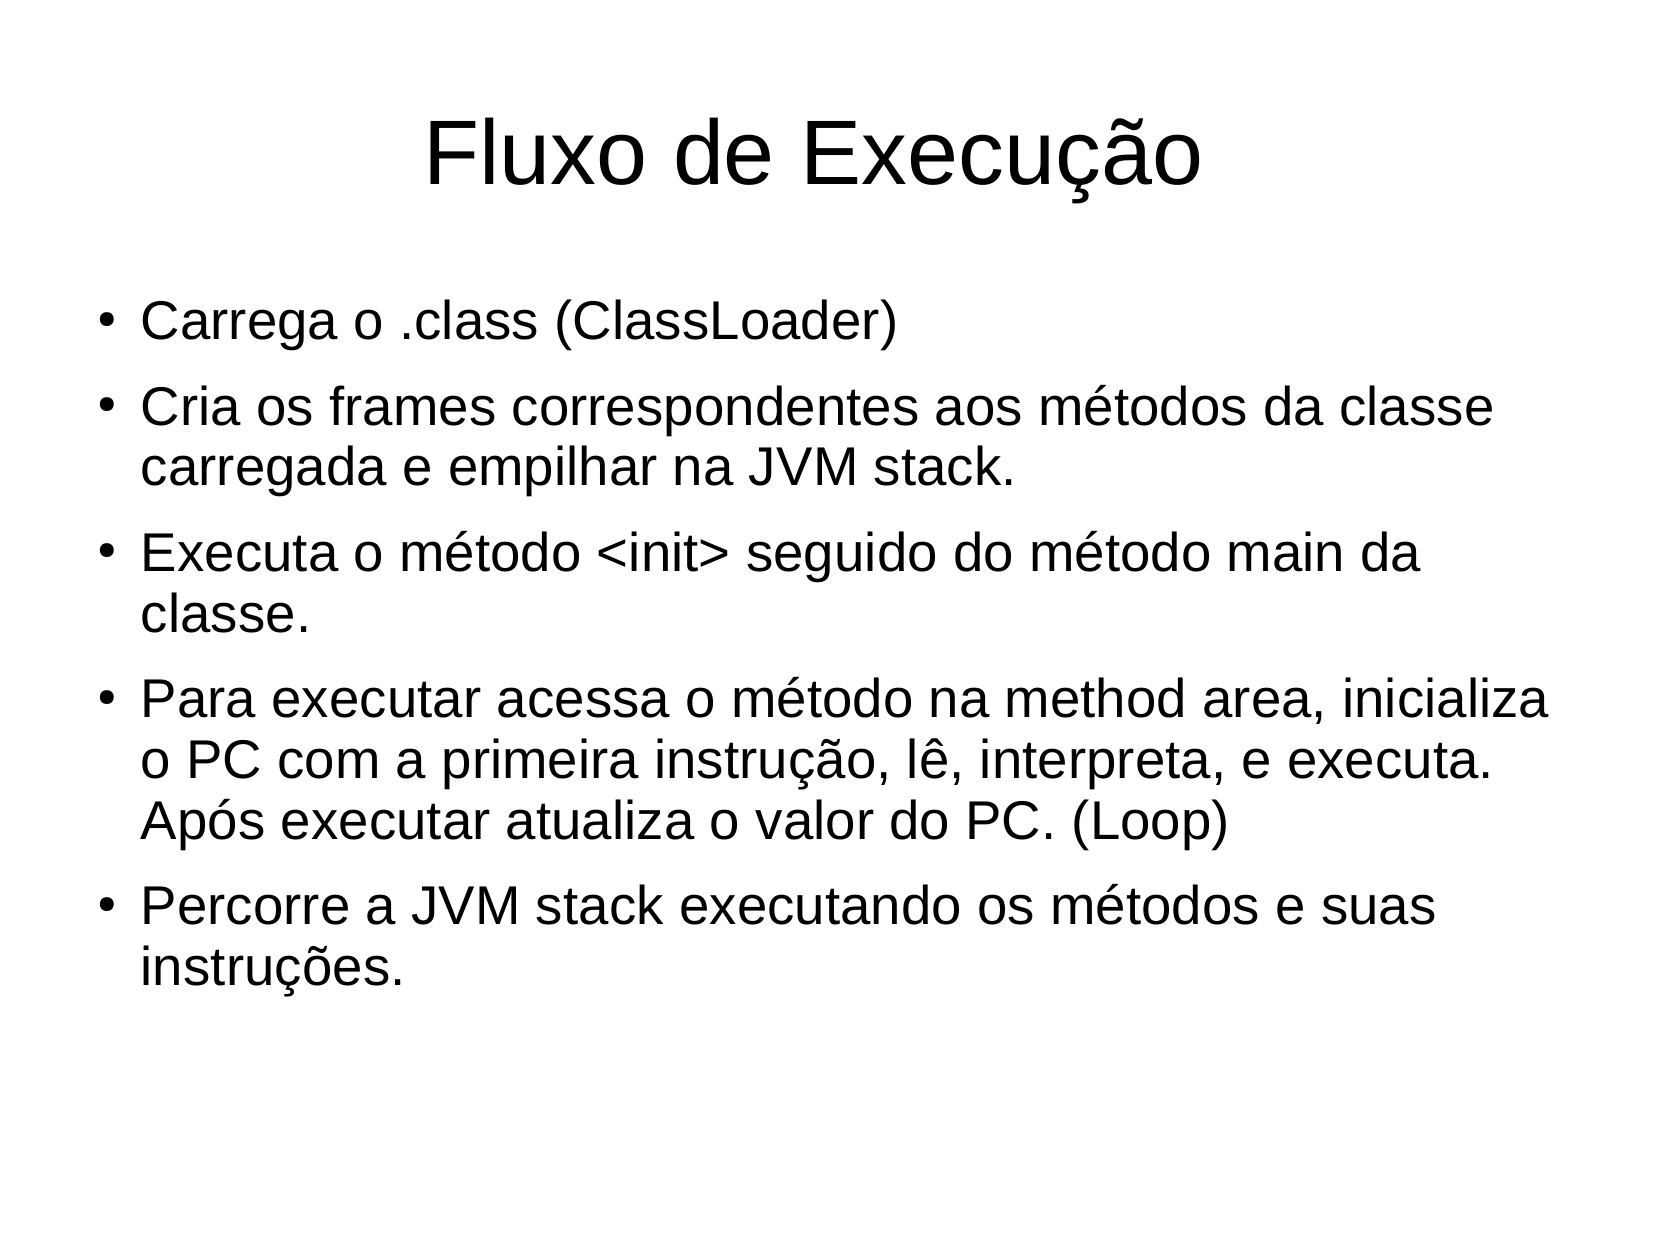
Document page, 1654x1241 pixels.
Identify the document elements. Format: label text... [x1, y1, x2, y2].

title Fluxo de Execução [82, 49, 1571, 257]
list Carrega o .class (ClassLoader) Cria os frames correspondentes aos métodos da classe carregada e empilhar na JVM stack. Executa o método <init> seguido do método main da classe. Para executar acessa o método na method area, inicializa o PC com a primeira instrução, lê, interpreta, e executa. Após executar atualiza o valor do PC. (Loop) Percorre a JVM stack executando os métodos e suas instruções. [82, 290, 1571, 1010]
